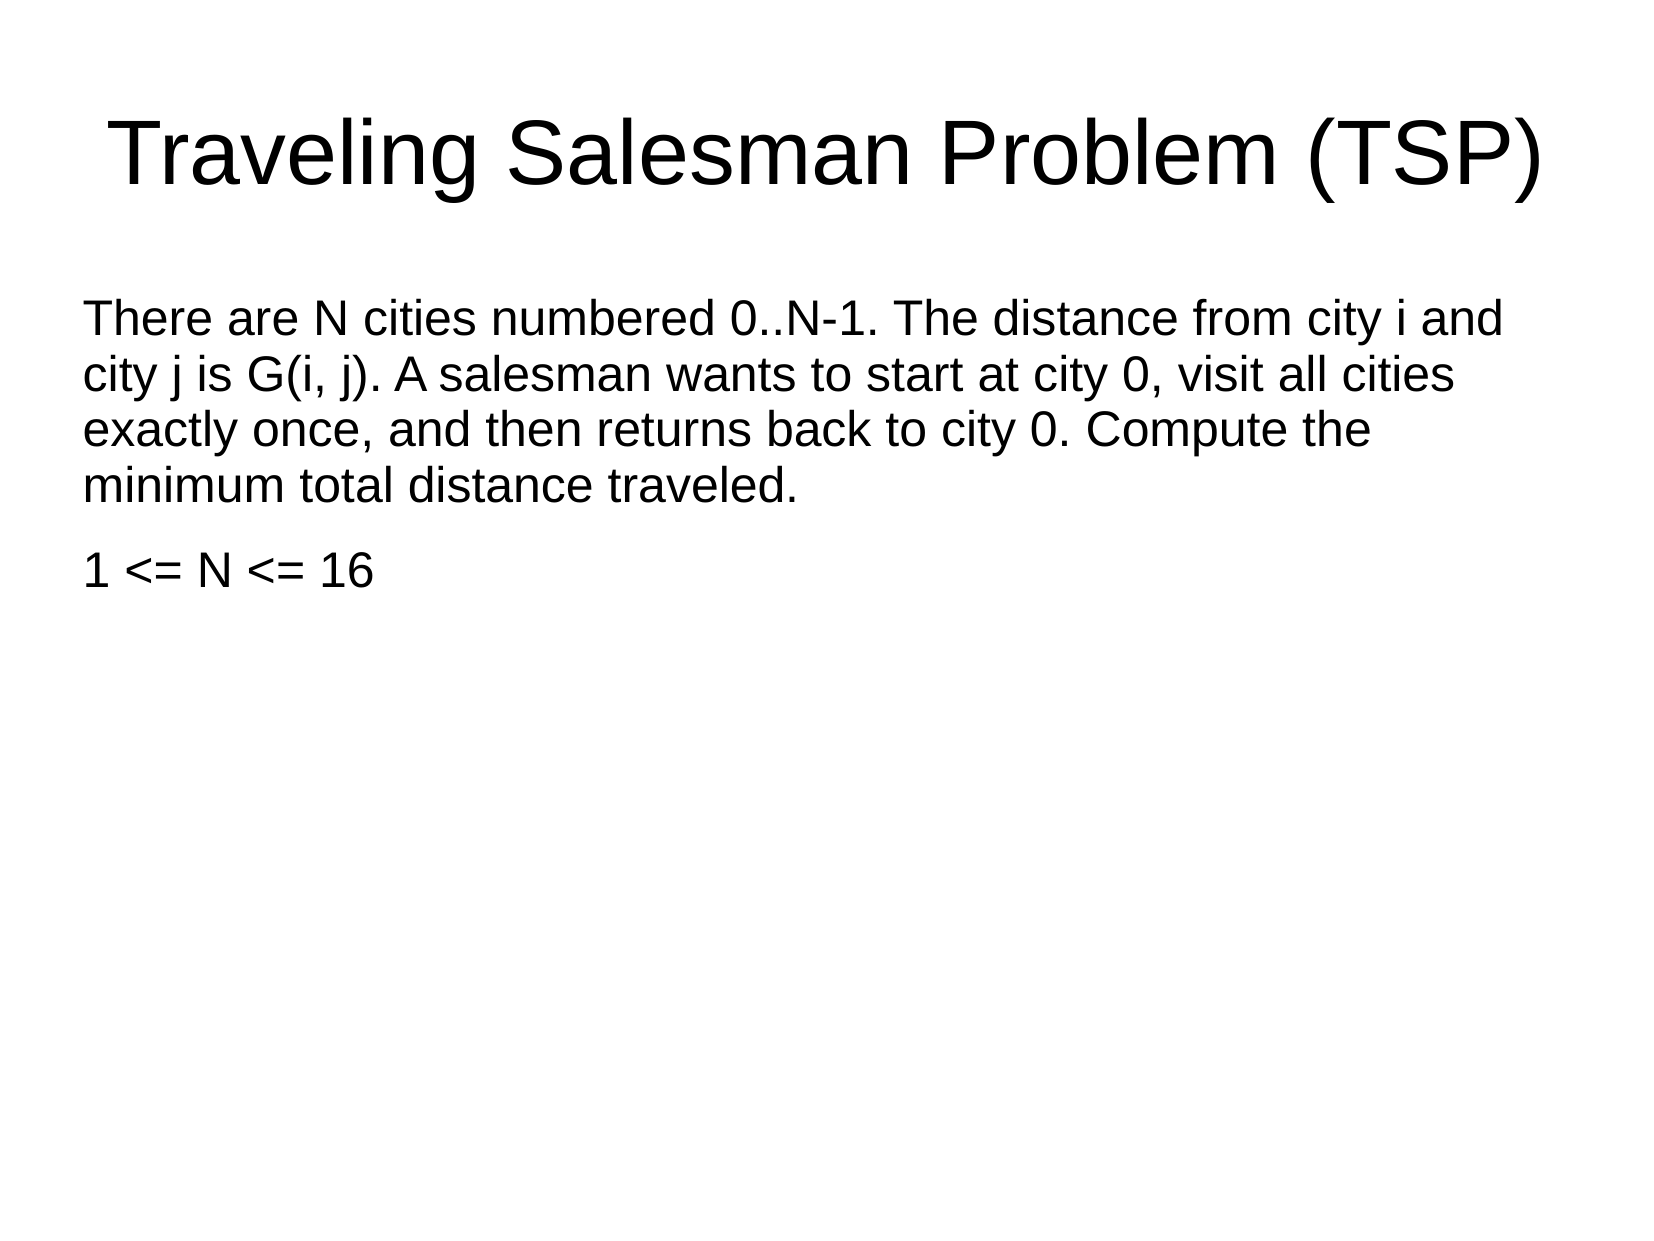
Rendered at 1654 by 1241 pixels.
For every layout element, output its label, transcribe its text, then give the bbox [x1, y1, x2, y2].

title Traveling Salesman Problem (TSP) [82, 49, 1571, 257]
list There are N cities numbered 0..N-1. The distance from city i and city j is G(i, j). A salesman wants to start at city 0, visit all cities exactly once, and then returns back to city 0. Compute the minimum total distance traveled. 1 <= N <= 16 [82, 290, 1571, 1010]
